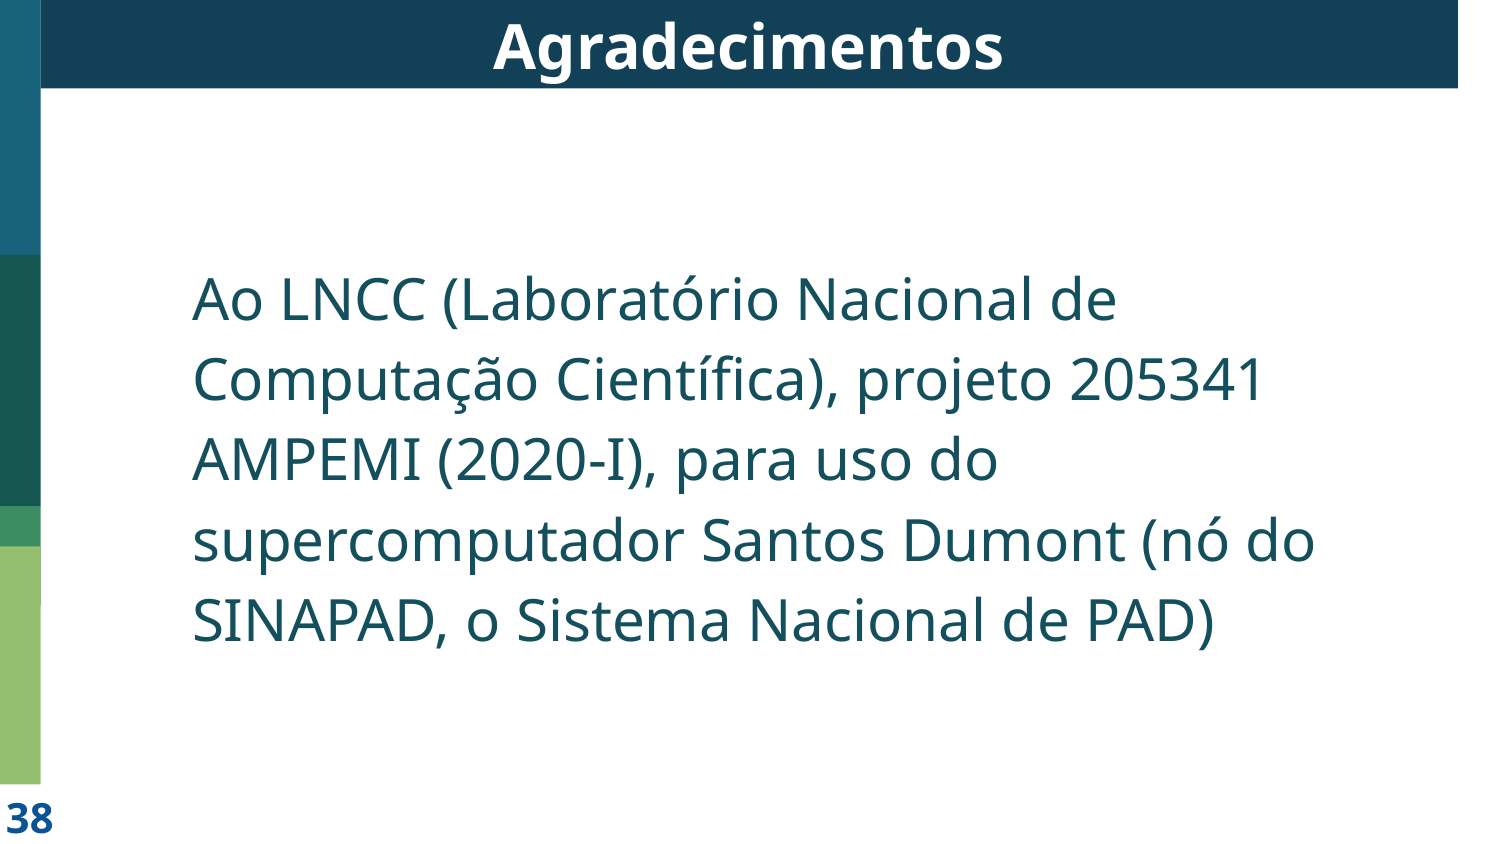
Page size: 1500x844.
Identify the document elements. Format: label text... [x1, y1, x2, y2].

title Agradecimentos [40, 0, 1459, 89]
list Ao LNCC (Laboratório Nacional de Computação Científica), projeto 205341 AMPEMI (2020-I), para uso do supercomputador Santos Dumont (nó do SINAPAD, o Sistema Nacional de PAD) [177, 236, 1459, 798]
slide_number <number> [0, 785, 59, 844]
